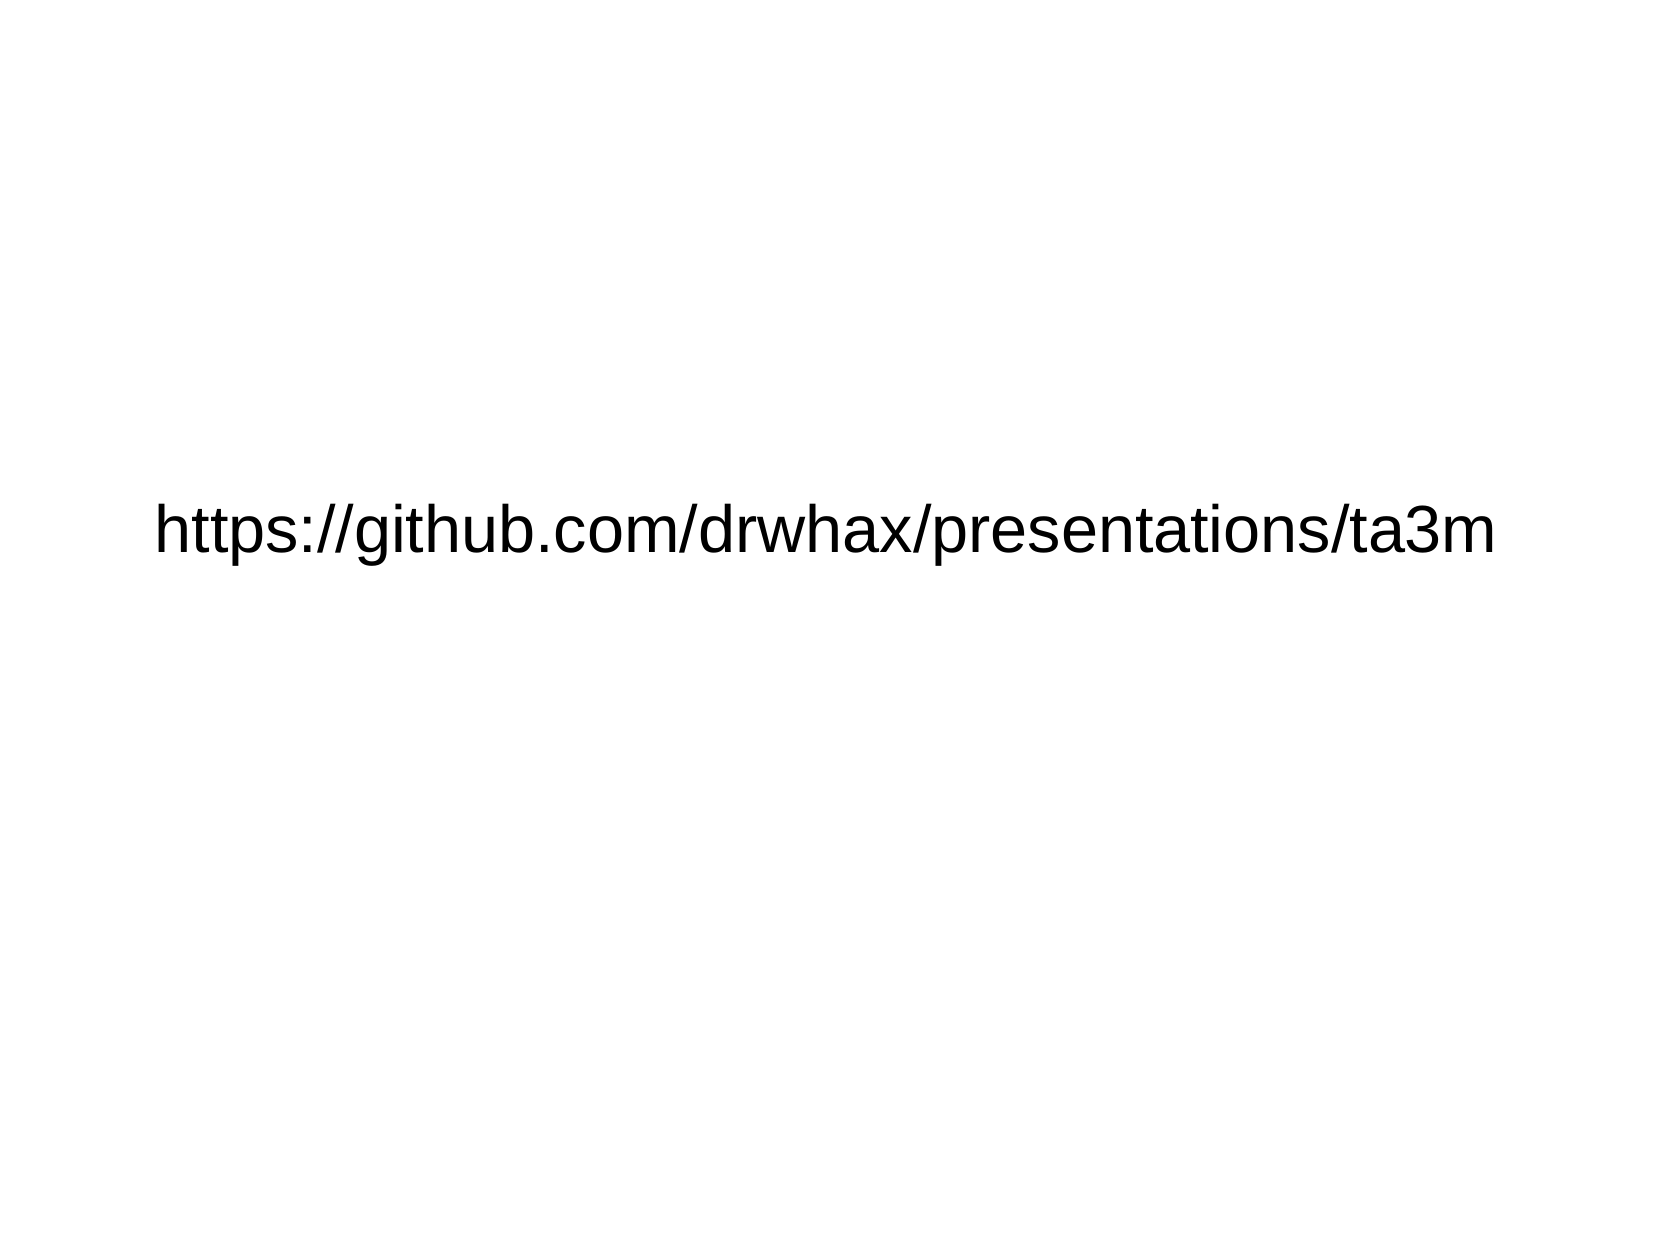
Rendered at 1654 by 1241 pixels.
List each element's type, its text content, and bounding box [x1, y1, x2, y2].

subtitle https://github.com/drwhax/presentations/ta3m [82, 49, 1571, 1010]
